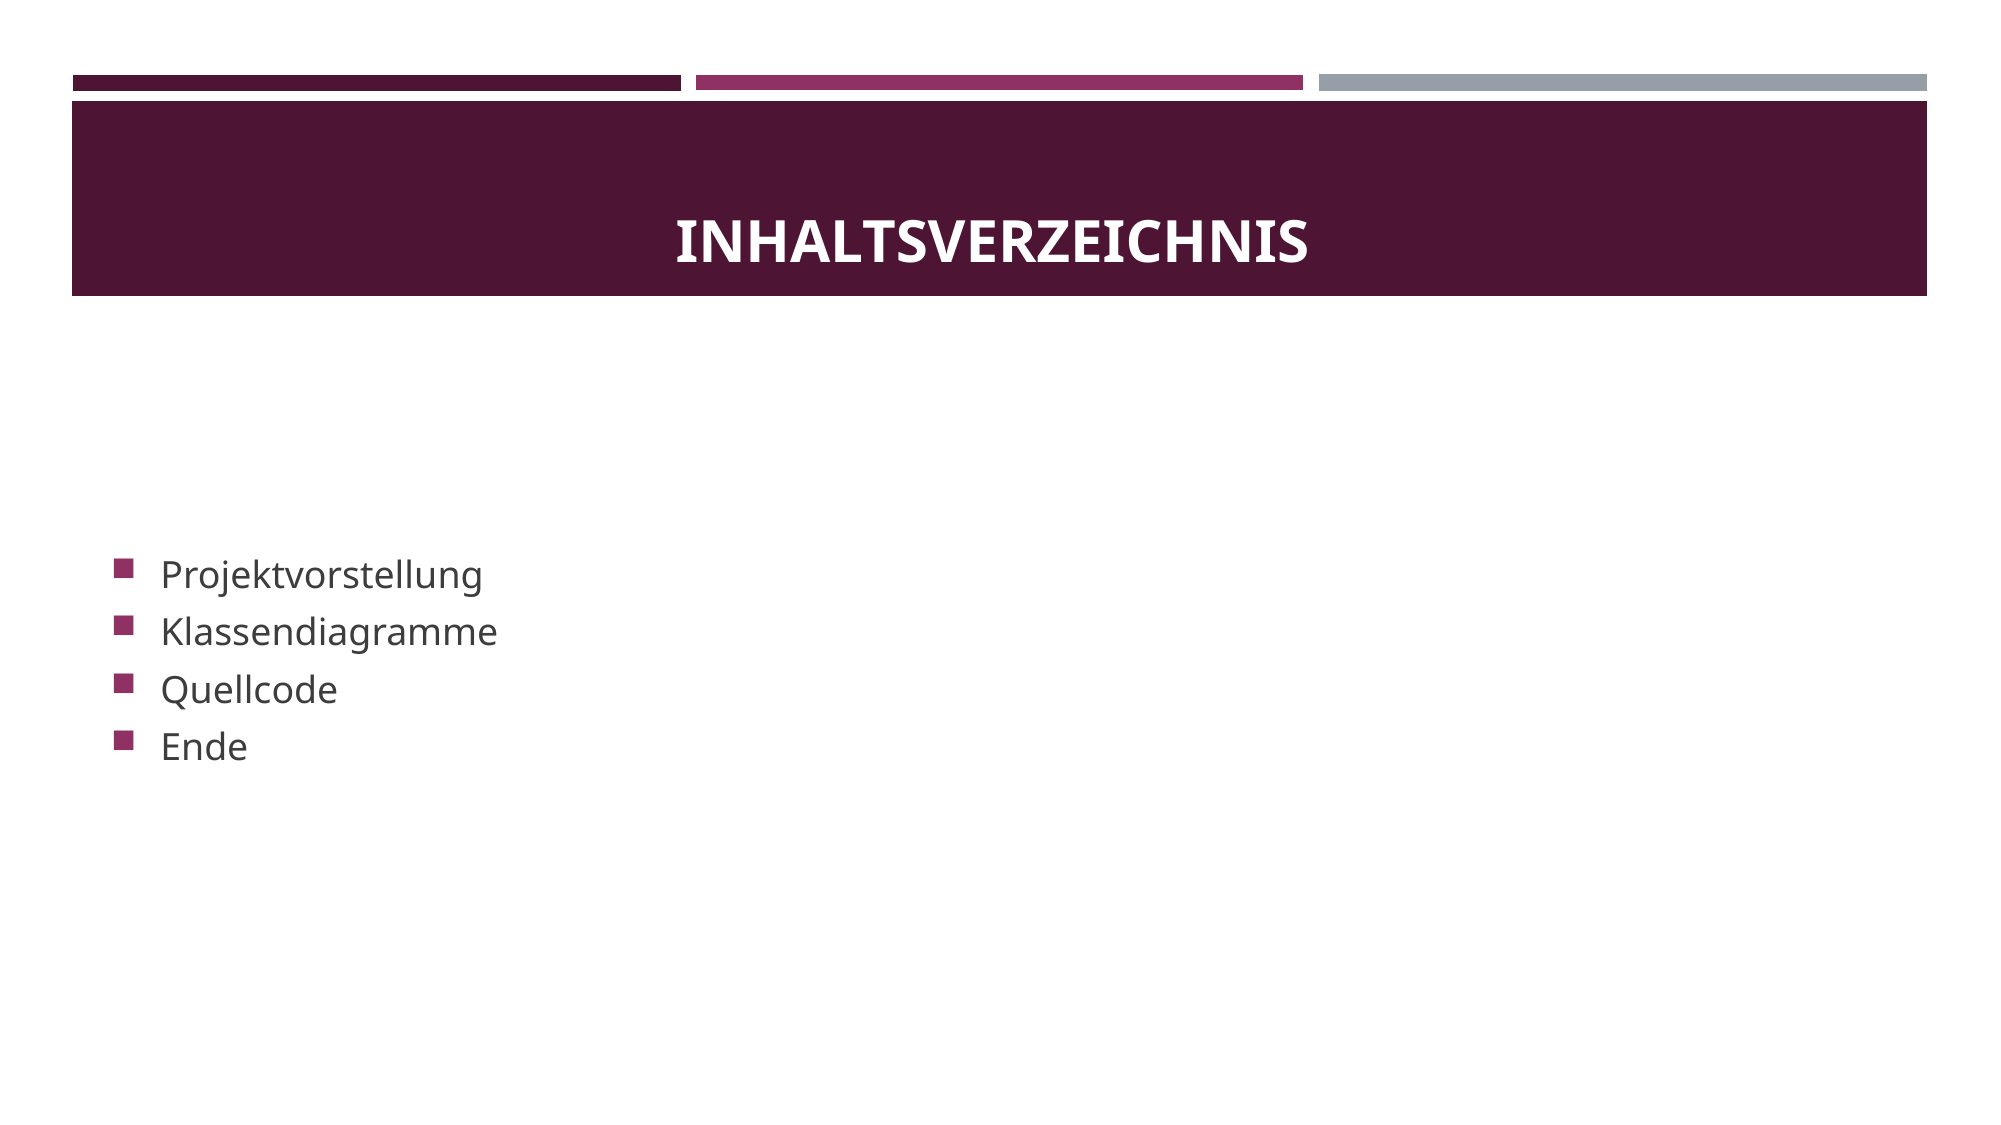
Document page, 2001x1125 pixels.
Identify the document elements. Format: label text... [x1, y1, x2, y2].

list Projektvorstellung Klassendiagramme Quellcode Ende [95, 357, 1905, 962]
title Inhaltsverzeichnis [95, 115, 1905, 282]
